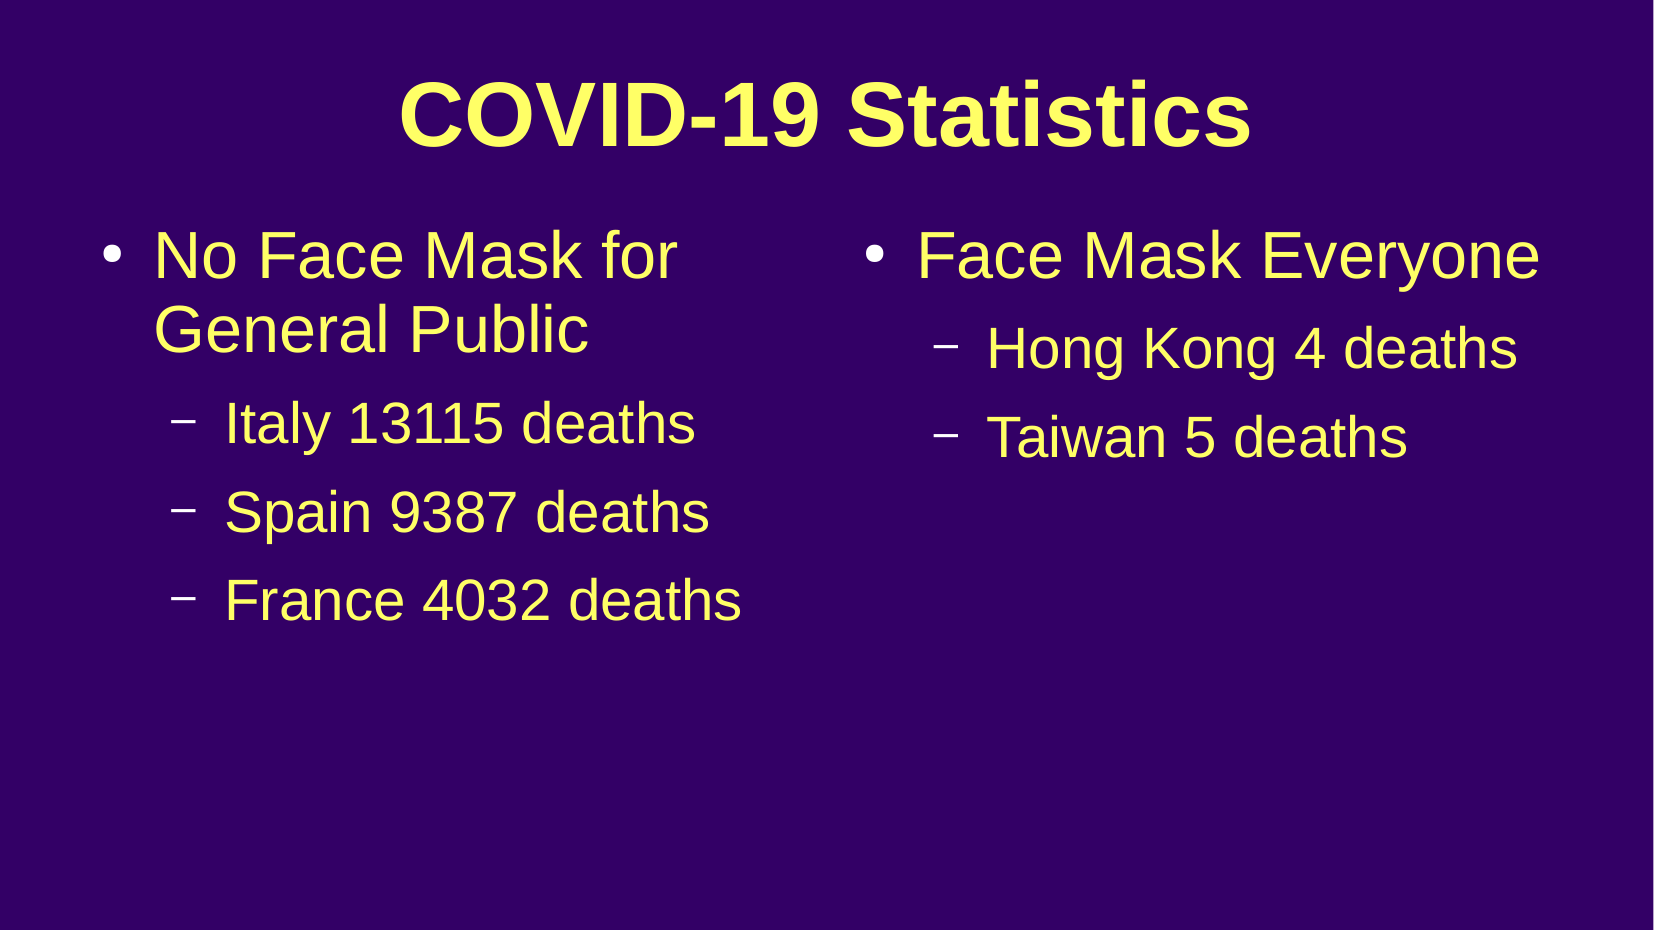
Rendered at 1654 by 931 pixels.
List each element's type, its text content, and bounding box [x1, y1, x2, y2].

title COVID-19 Statistics [82, 37, 1571, 193]
list No Face Mask for General Public Italy 13115 deaths Spain 9387 deaths France 4032 deaths [82, 217, 809, 758]
list Face Mask Everyone Hong Kong 4 deaths Taiwan 5 deaths [845, 217, 1572, 758]
